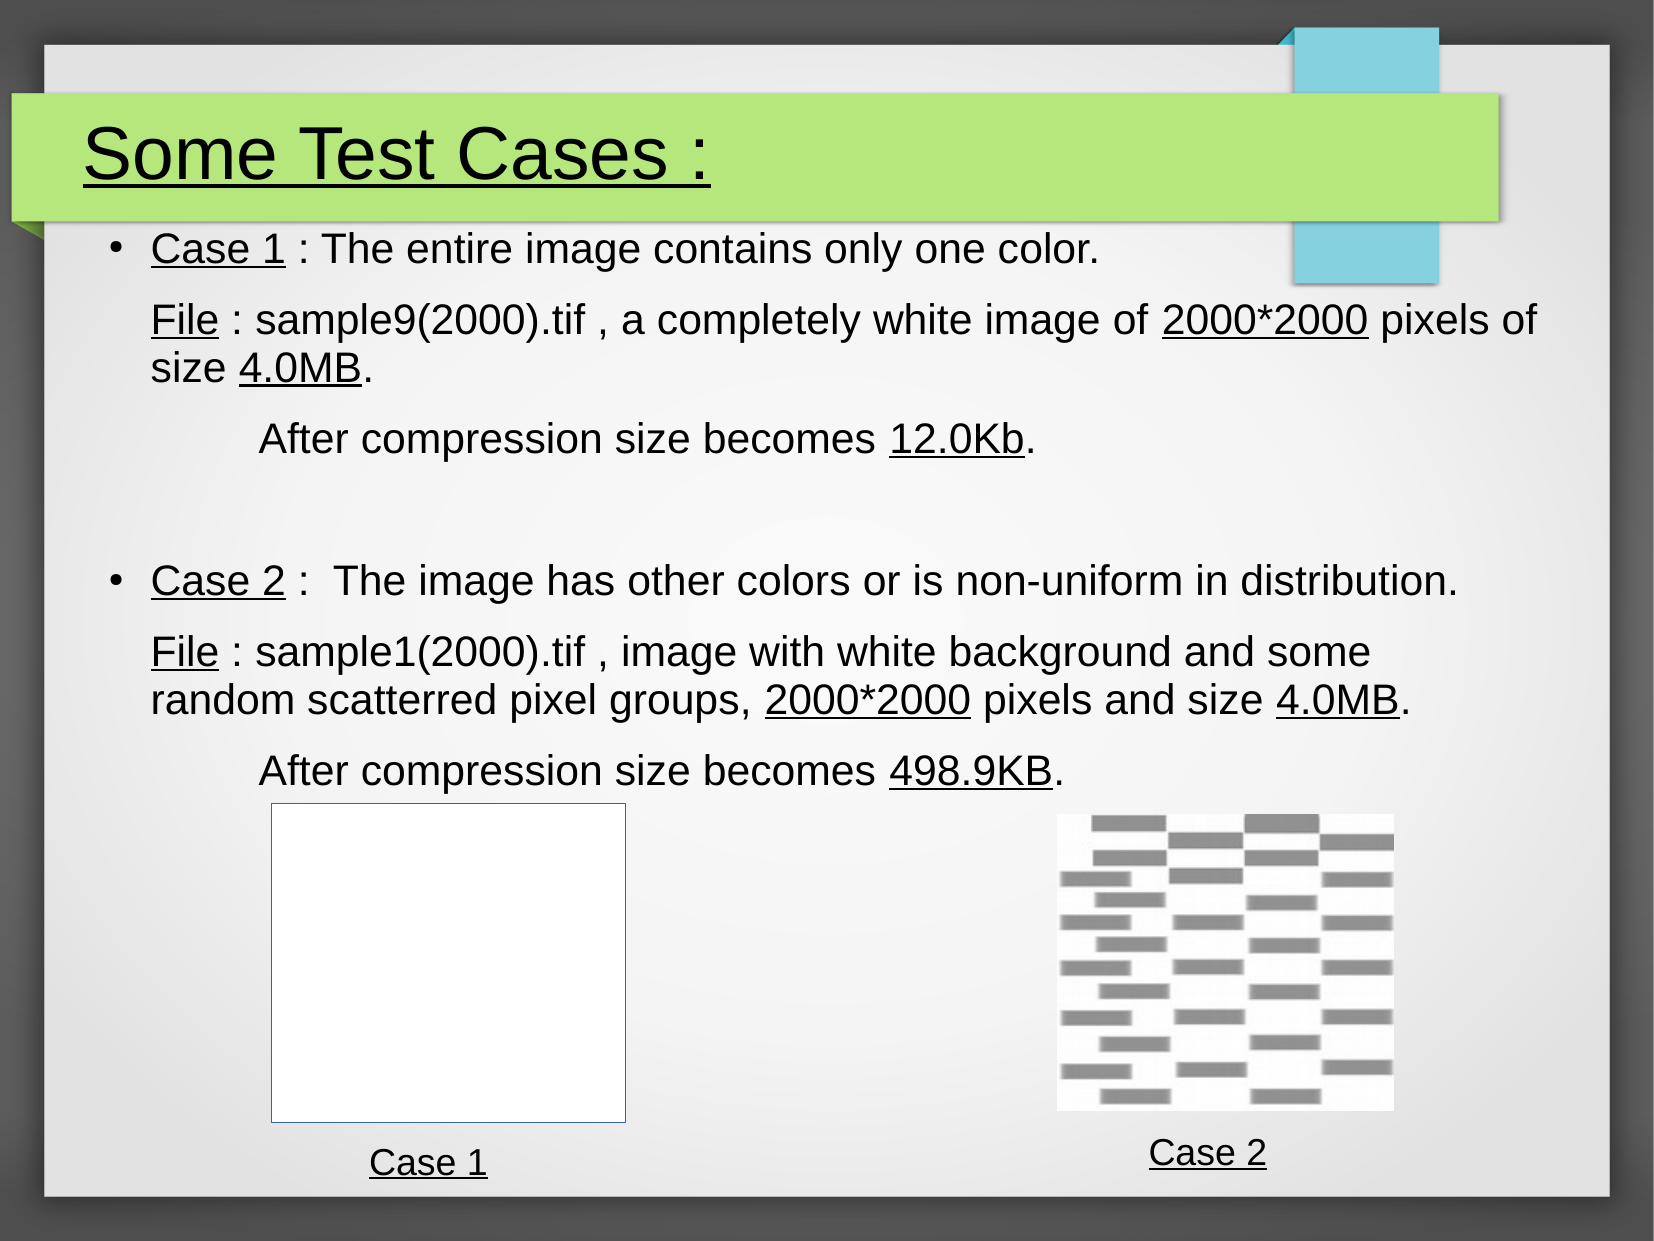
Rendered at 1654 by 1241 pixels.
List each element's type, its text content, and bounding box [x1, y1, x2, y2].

list Case 1 : The entire image contains only one color. File : sample9(2000).tif , a completely white image of 2000*2000 pixels of size 4.0MB. After compression size becomes 12.0Kb. Case 2 : The image has other colors or is non-uniform in distribution. File : sample1(2000).tif , image with white background and some random scatterred pixel groups, 2000*2000 pixels and size 4.0MB. After compression size becomes 498.9KB. [94, 224, 1583, 944]
title Some Test Cases : [82, 94, 1264, 213]
text_box Case 1 [354, 1133, 503, 1191]
picture [0, 0, 1654, 1241]
text_box [271, 803, 626, 1123]
text_box Case 2 [1133, 1124, 1283, 1182]
